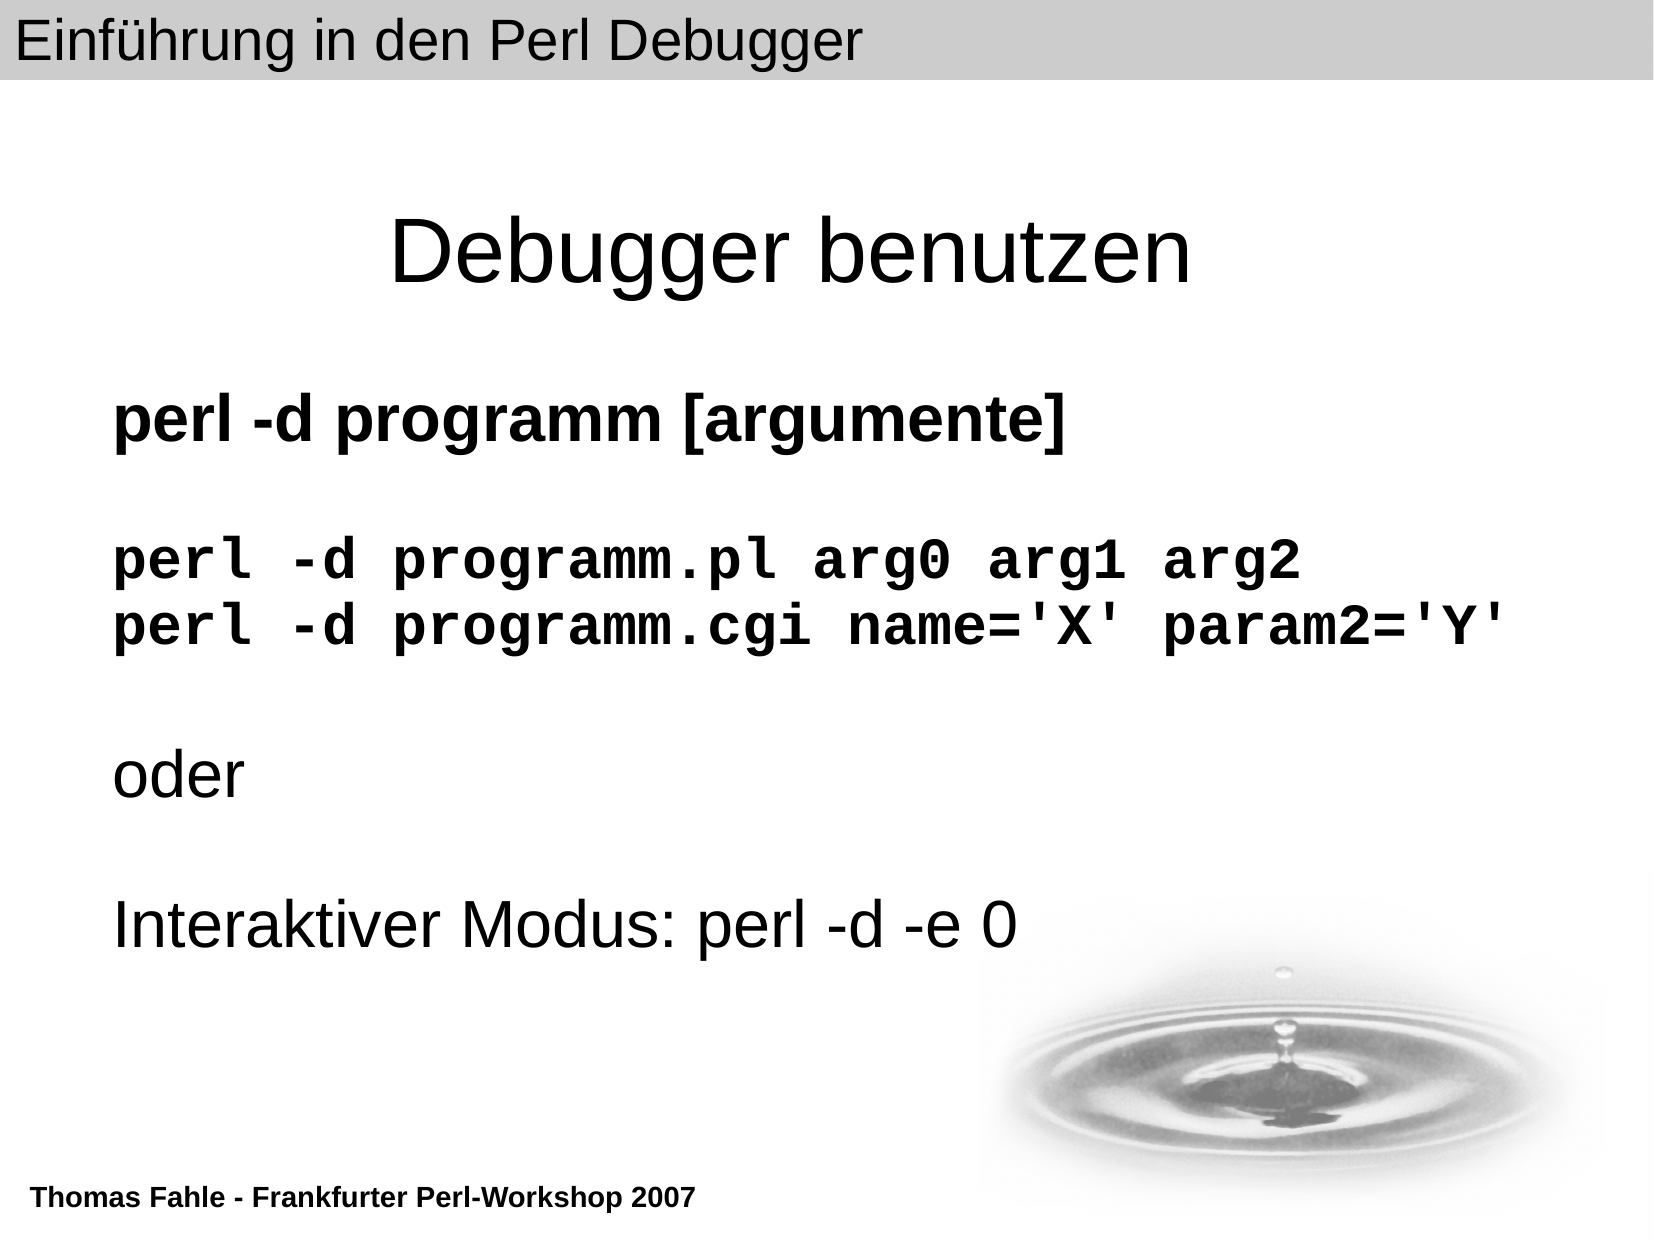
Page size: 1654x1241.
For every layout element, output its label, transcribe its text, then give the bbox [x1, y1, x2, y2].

title Debugger benutzen [47, 147, 1536, 355]
picture [0, 80, 1654, 1241]
subtitle perl -d programm [argumente] perl -d programm.pl arg0 arg1 arg2 perl -d programm.cgi name='X' param2='Y' oder Interaktiver Modus: perl -d -e 0 [76, 367, 1565, 975]
